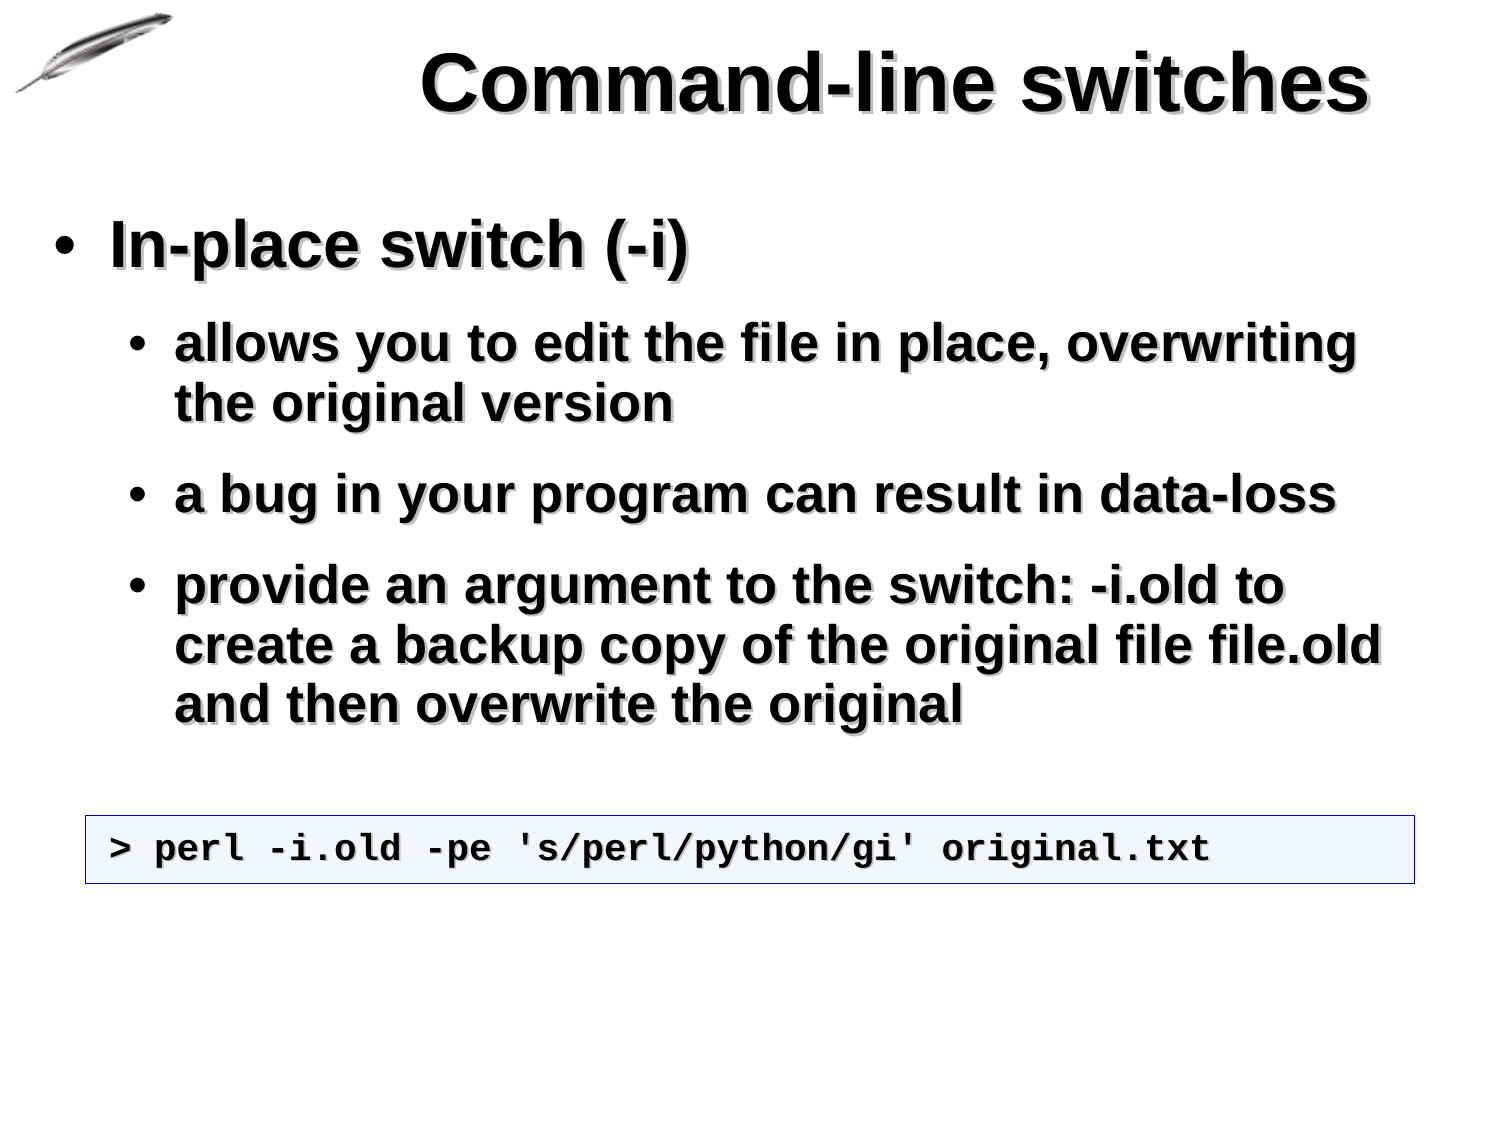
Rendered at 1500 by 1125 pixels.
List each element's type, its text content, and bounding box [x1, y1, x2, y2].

list In-place switch (-i) allows you to edit the ﬁle in place, overwriting the original version a bug in your program can result in data-loss provide an argument to the switch: -i.old to create a backup copy of the original ﬁle file.old and then overwrite the original [53, 207, 1447, 1084]
title Command-line switches [419, 0, 1459, 183]
text_box > perl -i.old -pe 's/perl/python/gi' original.txt [85, 815, 1415, 884]
picture [11, 11, 179, 95]
